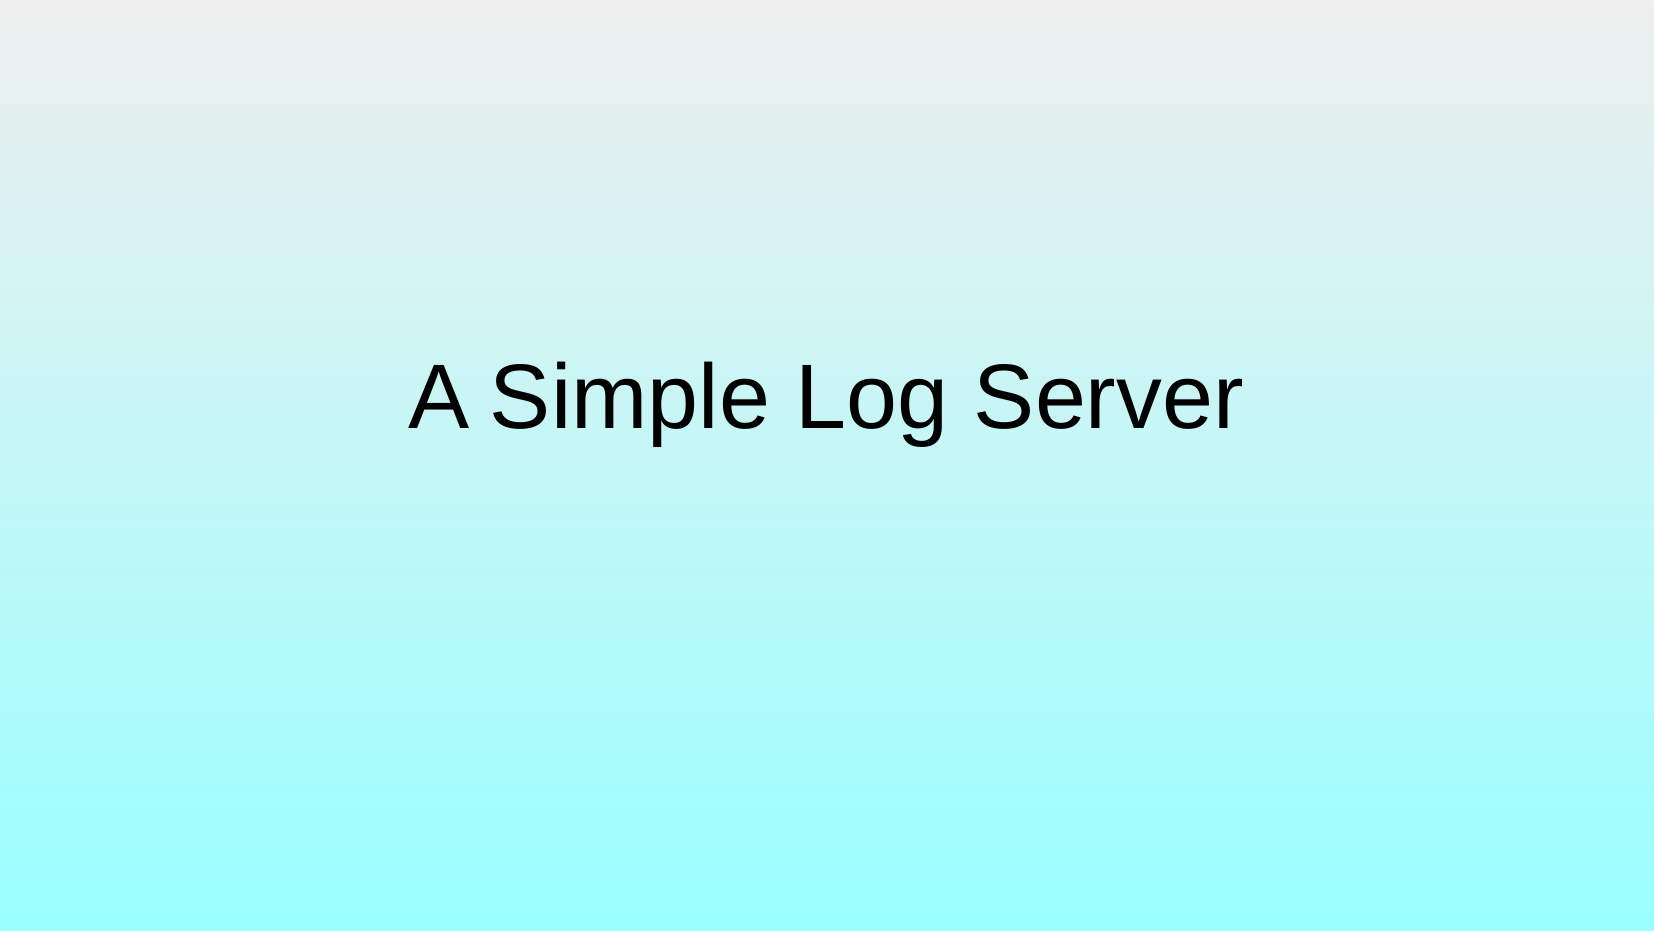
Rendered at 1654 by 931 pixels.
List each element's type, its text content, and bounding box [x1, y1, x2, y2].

subtitle A Simple Log Server [82, 37, 1571, 757]
